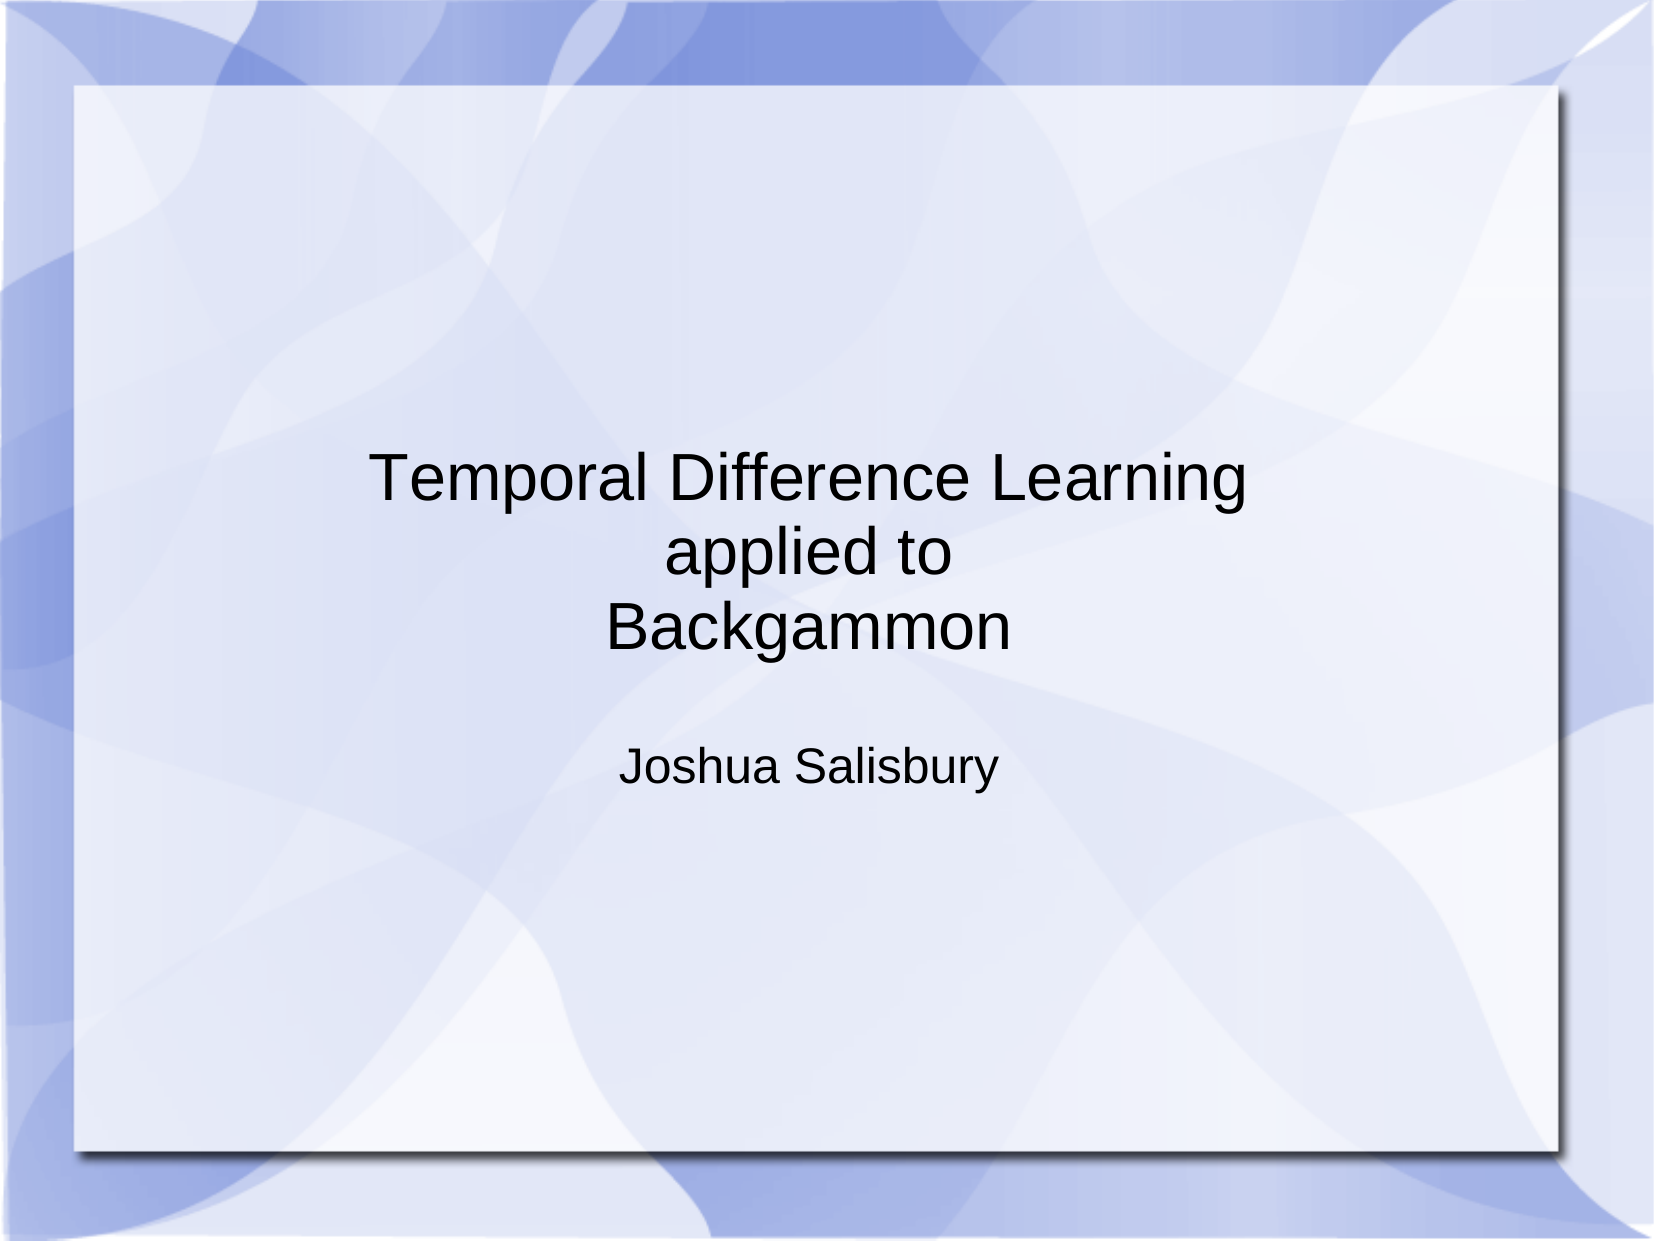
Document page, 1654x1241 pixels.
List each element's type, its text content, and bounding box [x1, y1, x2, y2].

subtitle Temporal Difference Learning applied to Backgammon Joshua Salisbury [82, 98, 1536, 1136]
picture [0, 0, 1654, 1241]
